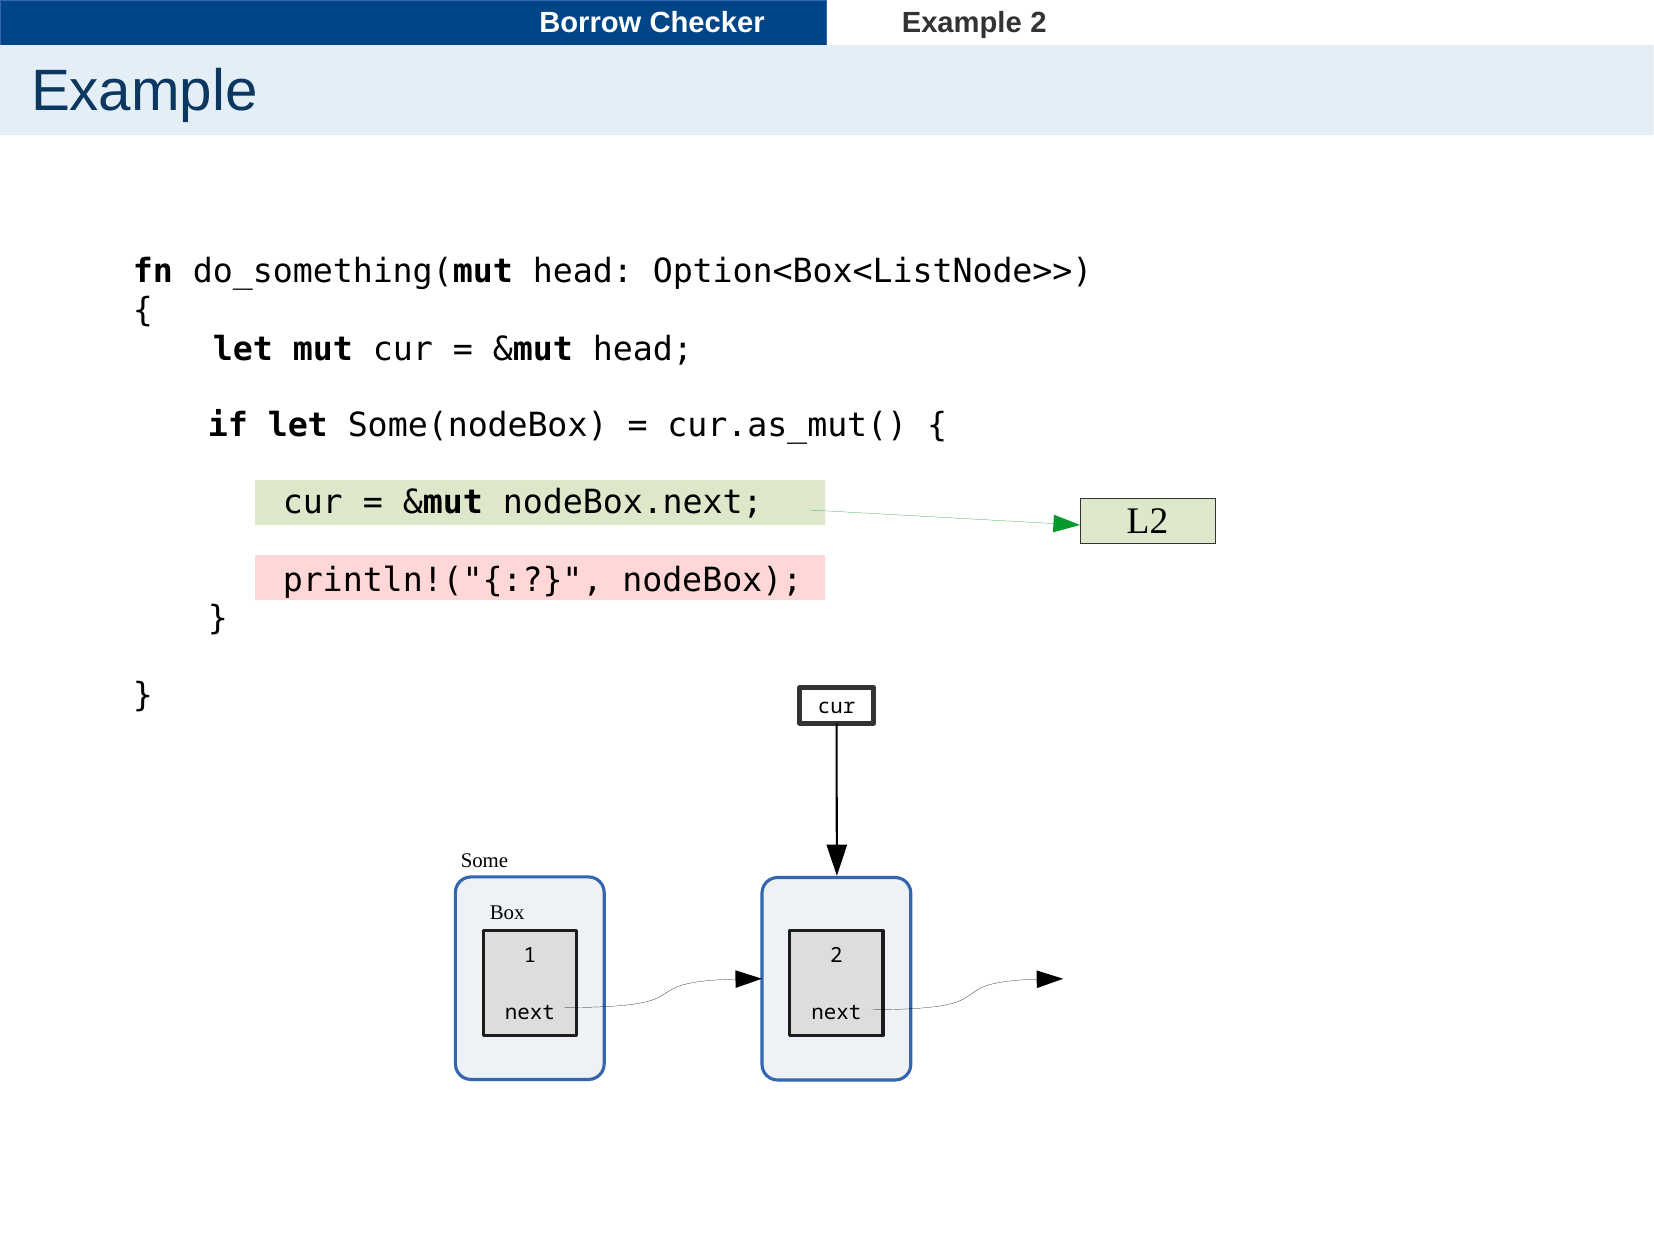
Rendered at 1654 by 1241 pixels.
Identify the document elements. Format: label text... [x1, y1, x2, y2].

title Example 2 [826, 0, 1654, 46]
text_box fn do_something(mut head: Option<Box<ListNode>>) { let mut cur = &mut head; if let Some(nodeBox) = cur.as_mut() { cur = &mut nodeBox.next; println!("{:?}", nodeBox); } } [118, 244, 1560, 1052]
text_box [761, 1052, 911, 1081]
title Borrow Checker [0, 0, 766, 45]
text_box [455, 1052, 605, 1080]
text_box Example [0, 45, 1654, 136]
